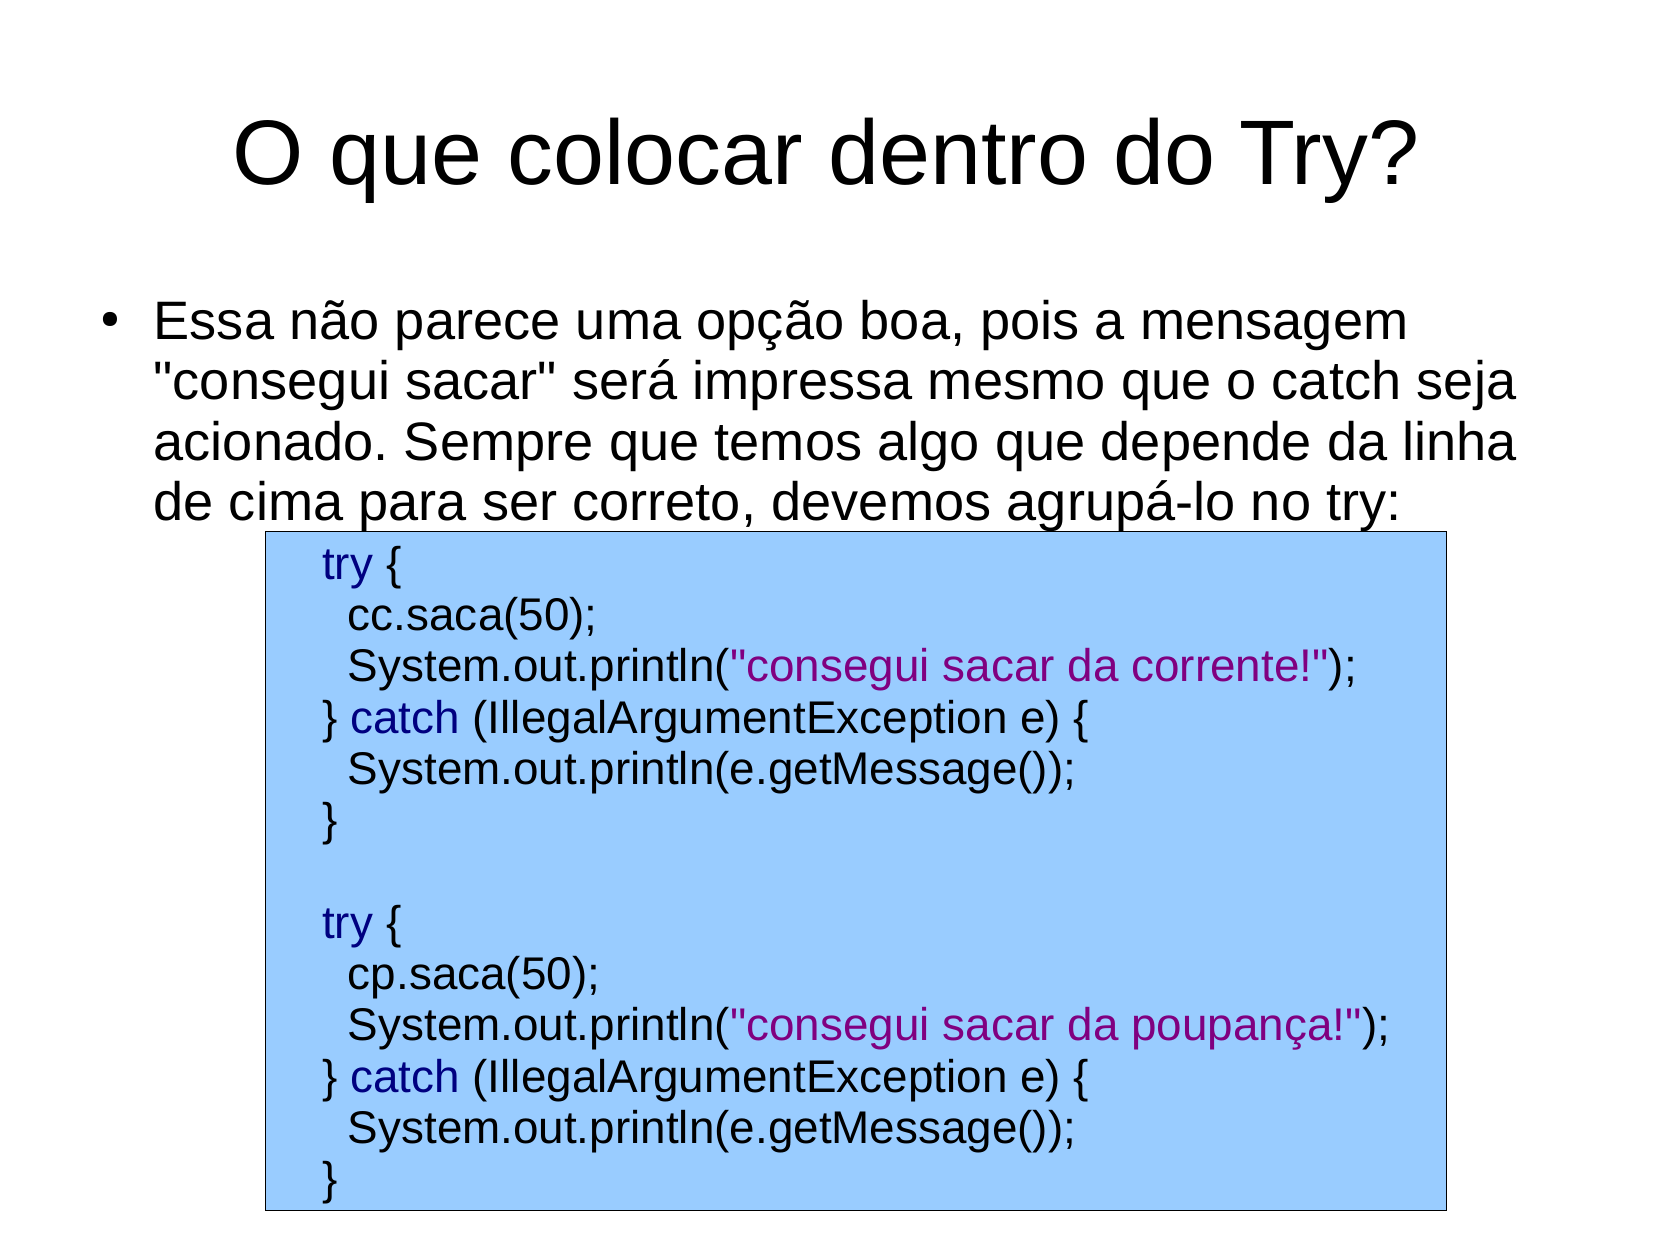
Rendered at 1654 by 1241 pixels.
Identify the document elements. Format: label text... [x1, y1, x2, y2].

title O que colocar dentro do Try? [82, 49, 1571, 257]
text_box try { cc.saca(50); System.out.println("consegui sacar da corrente!"); } catch (IllegalArgumentException e) { System.out.println(e.getMessage()); } try { cp.saca(50); System.out.println("consegui sacar da poupança!"); } catch (IllegalArgumentException e) { System.out.println(e.getMessage()); } [265, 531, 1447, 1211]
list Essa não parece uma opção boa, pois a mensagem "consegui sacar" será impressa mesmo que o catch seja acionado. Sempre que temos algo que depende da linha de cima para ser correto, devemos agrupá-lo no try: [82, 290, 1571, 1109]
